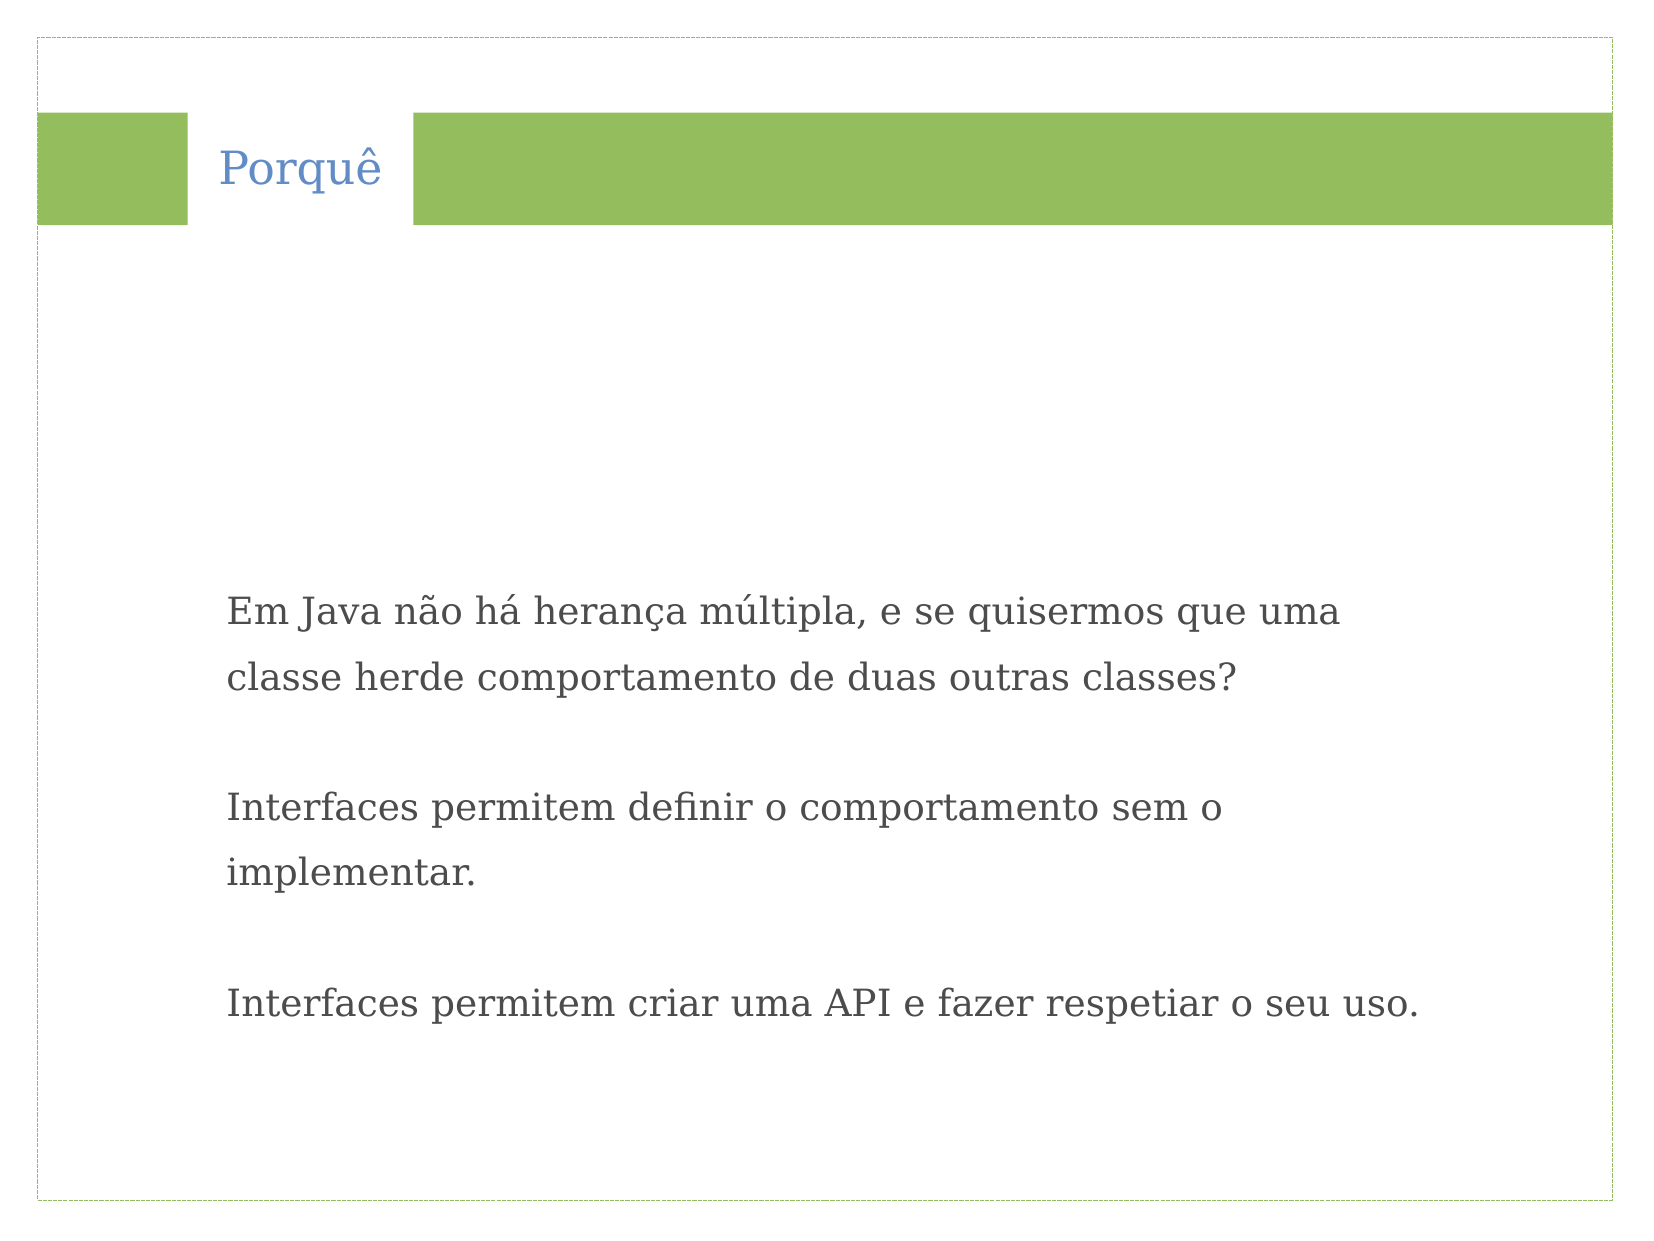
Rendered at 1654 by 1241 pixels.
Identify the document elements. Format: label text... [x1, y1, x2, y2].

text_box Porquê [203, 134, 398, 203]
text_box [413, 112, 1613, 226]
text_box Em Java não há herança múltipla, e se quisermos que uma classe herde comportamento de duas outras classes? Interfaces permitem definir o comportamento sem o implementar. Interfaces permitem criar uma API e fazer respetiar o seu uso. [211, 561, 1447, 1087]
text_box [37, 112, 188, 226]
